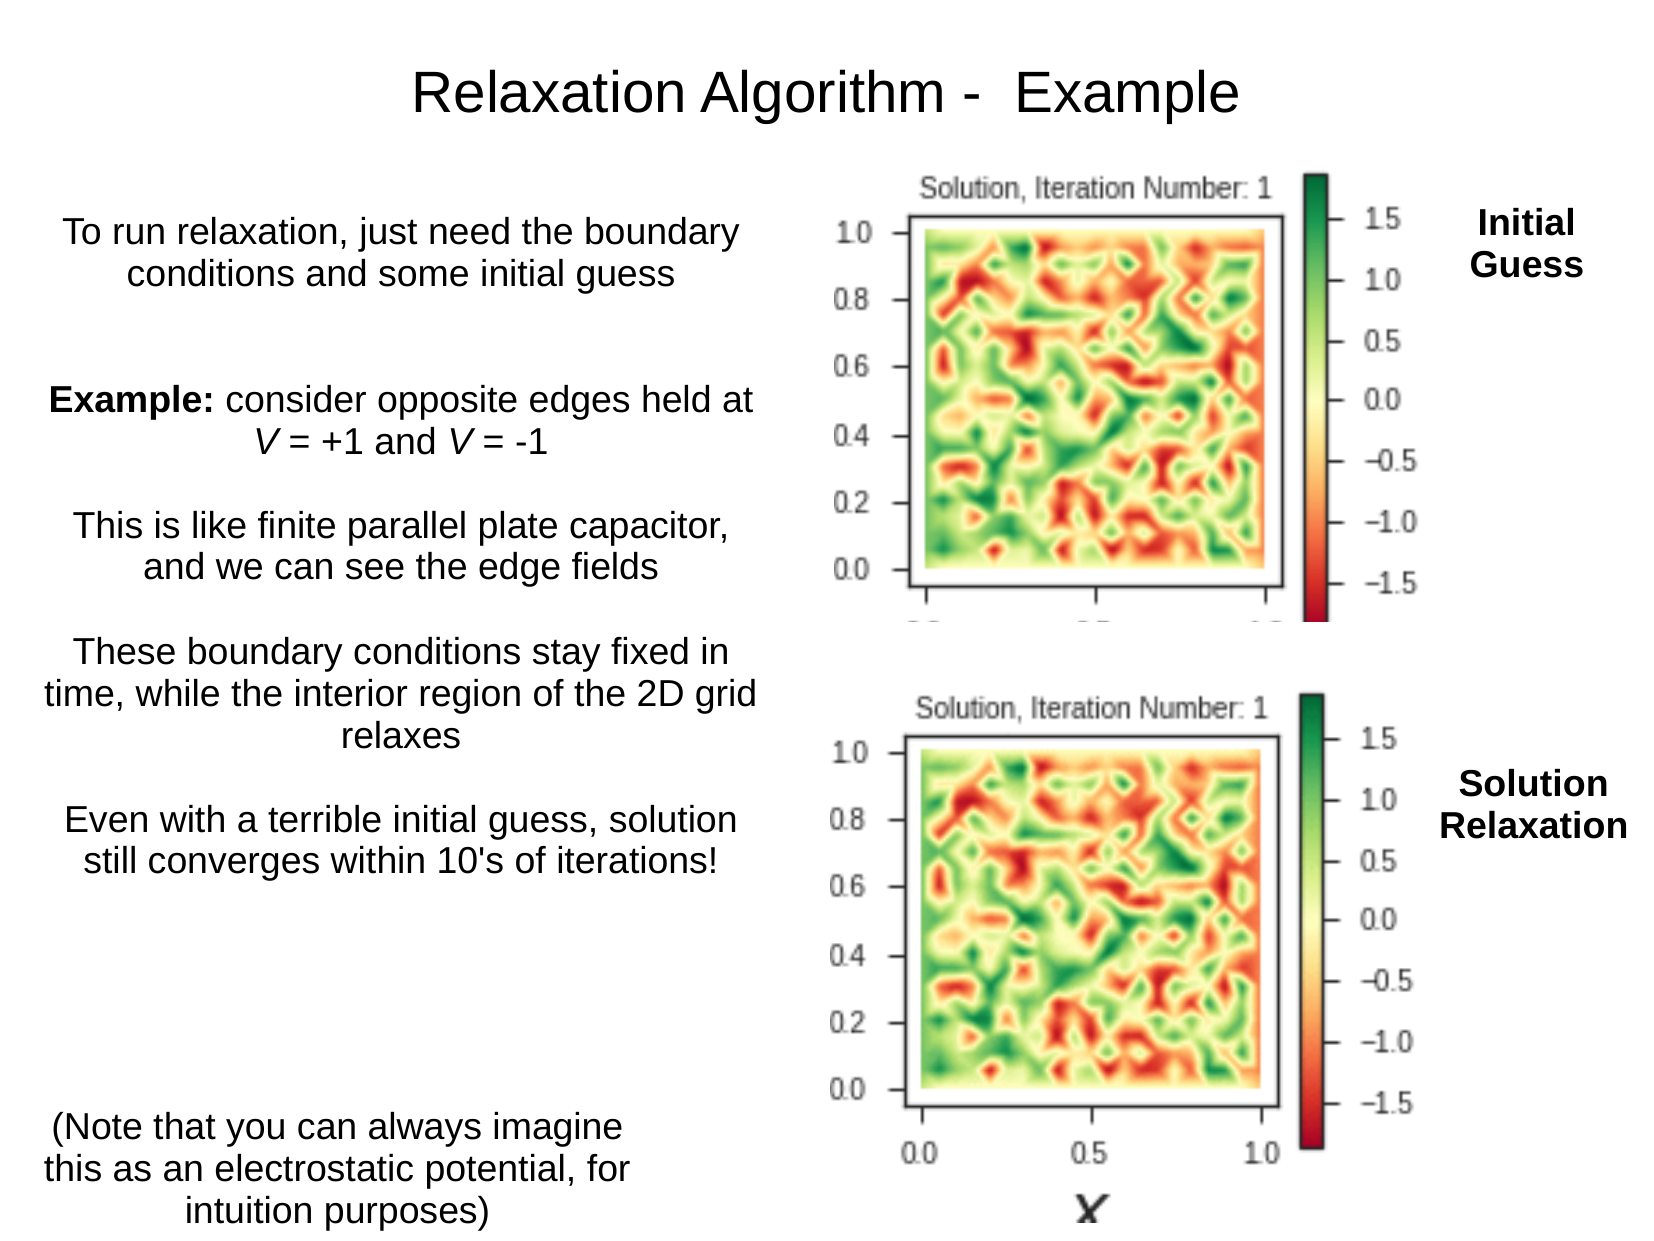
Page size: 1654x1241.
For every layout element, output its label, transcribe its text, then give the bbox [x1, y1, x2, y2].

picture [830, 136, 1435, 1223]
text_box Initial Guess [1451, 193, 1602, 293]
text_box Solution Relaxation [1431, 755, 1650, 854]
text_box (Note that you can always imagine this as an electrostatic potential, for intuition purposes) [15, 1098, 661, 1239]
text_box To run relaxation, just need the boundary conditions and some initial guess Example: consider opposite edges held at V = +1 and V = -1 This is like finite parallel plate capacitor, and we can see the edge fields These boundary conditions stay fixed in time, while the interior region of the 2D grid relaxes Even with a terrible initial guess, solution still converges within 10's of iterations! [25, 202, 776, 974]
title Relaxation Algorithm - Example [82, 49, 1571, 136]
